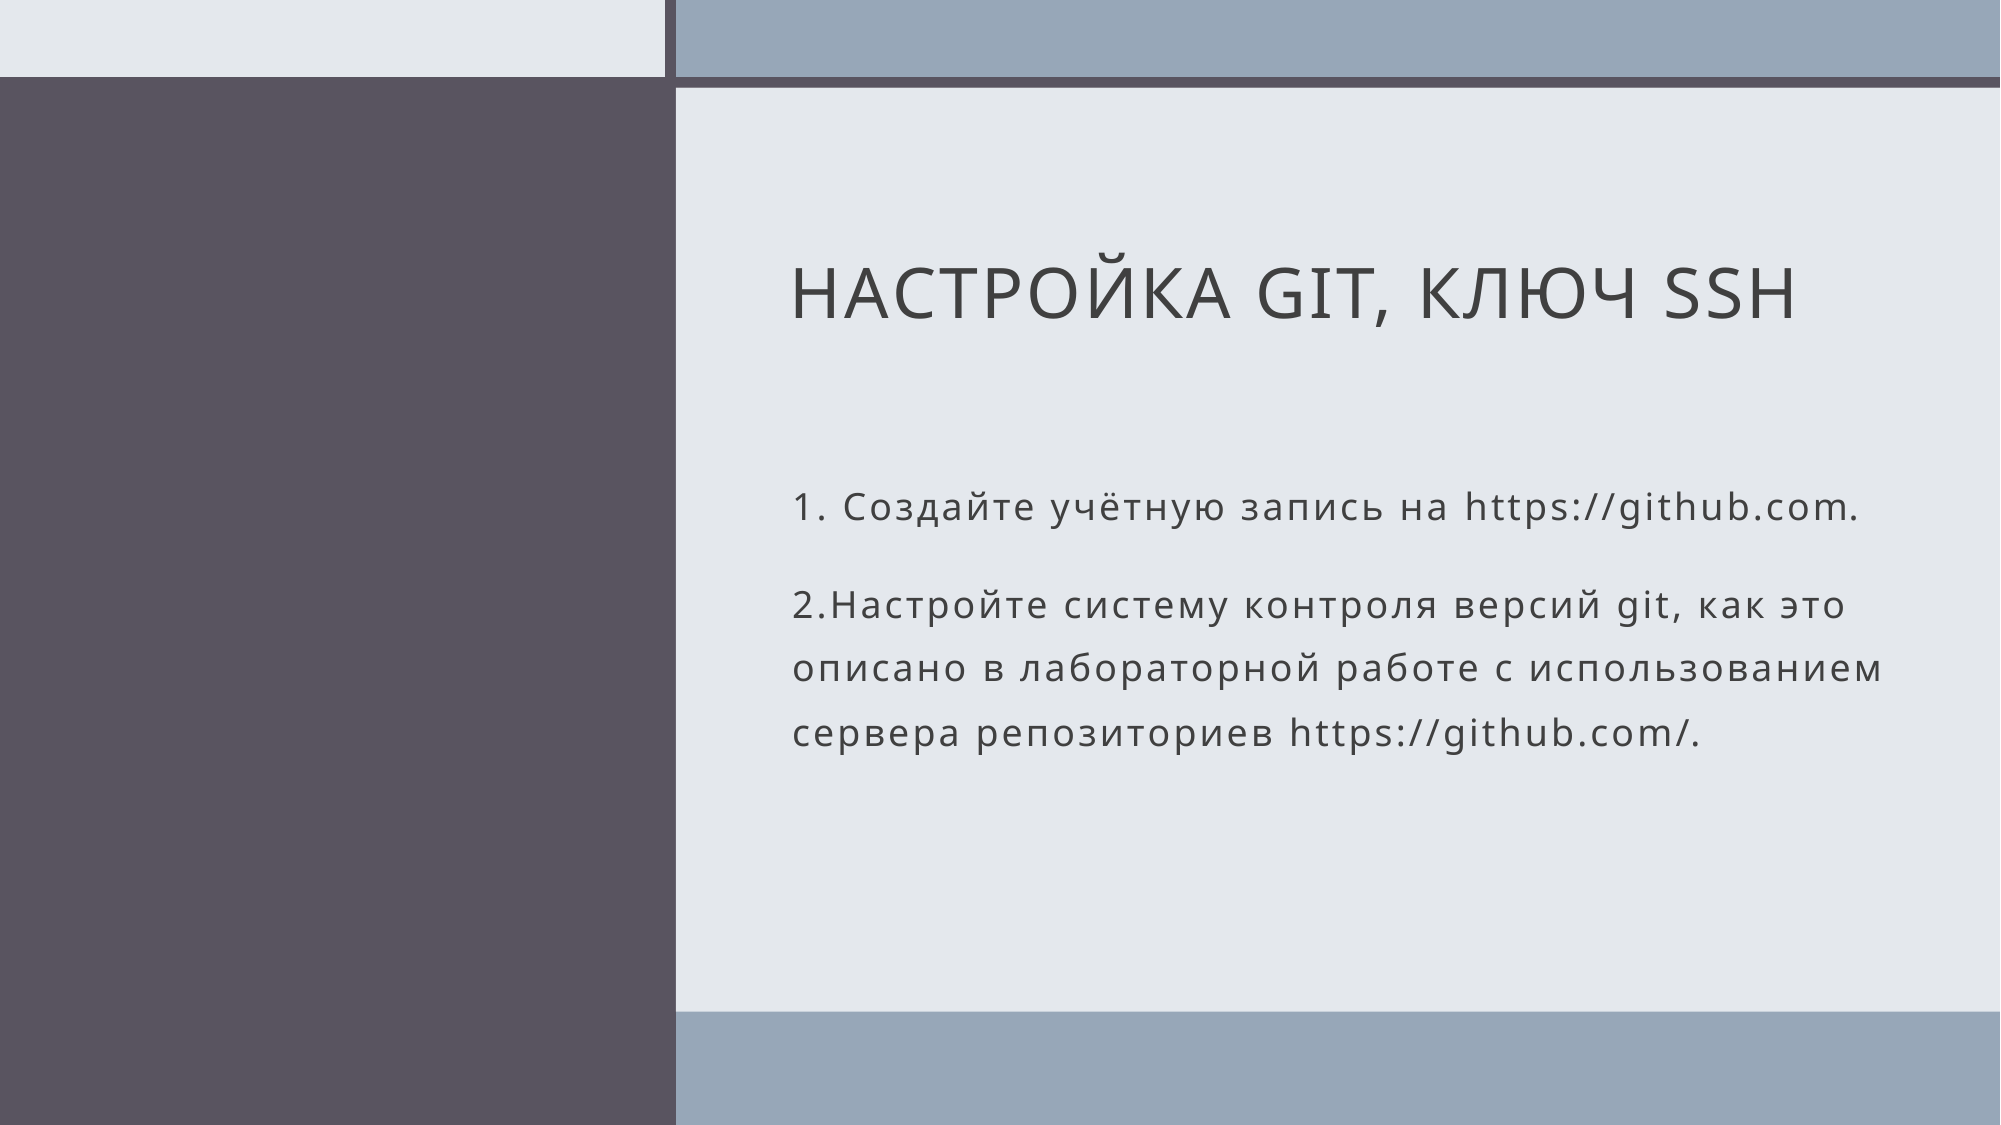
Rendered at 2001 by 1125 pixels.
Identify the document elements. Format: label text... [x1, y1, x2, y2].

title НАСТРОЙКА GIT, КЛЮЧ SSH [771, 173, 1880, 363]
list 1. Создайте учётную запись на https://github.com. 2.Настройте систему контроля версий git, как это описано в лабораторной работе c использованием сервера репозиториев https://github.com/. [773, 370, 1936, 948]
text_box [0, 0, 2000, 1125]
